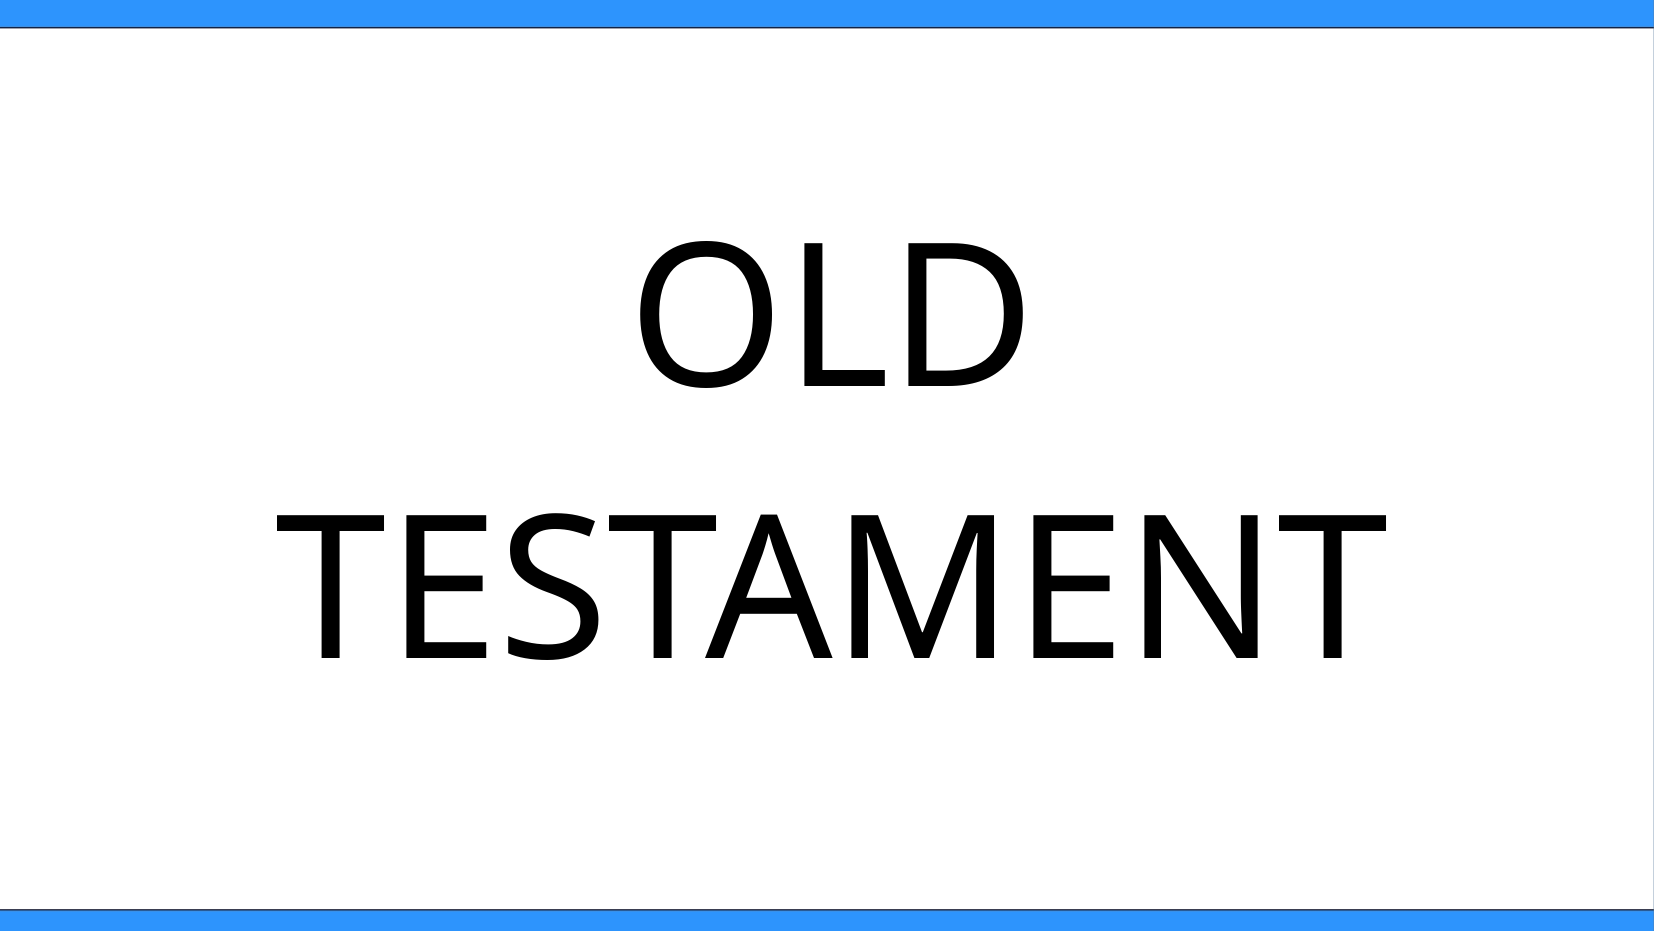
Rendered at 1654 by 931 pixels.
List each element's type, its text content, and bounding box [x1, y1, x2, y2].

text_box OLD TESTAMENT [105, 165, 1561, 712]
picture [0, 0, 1654, 931]
